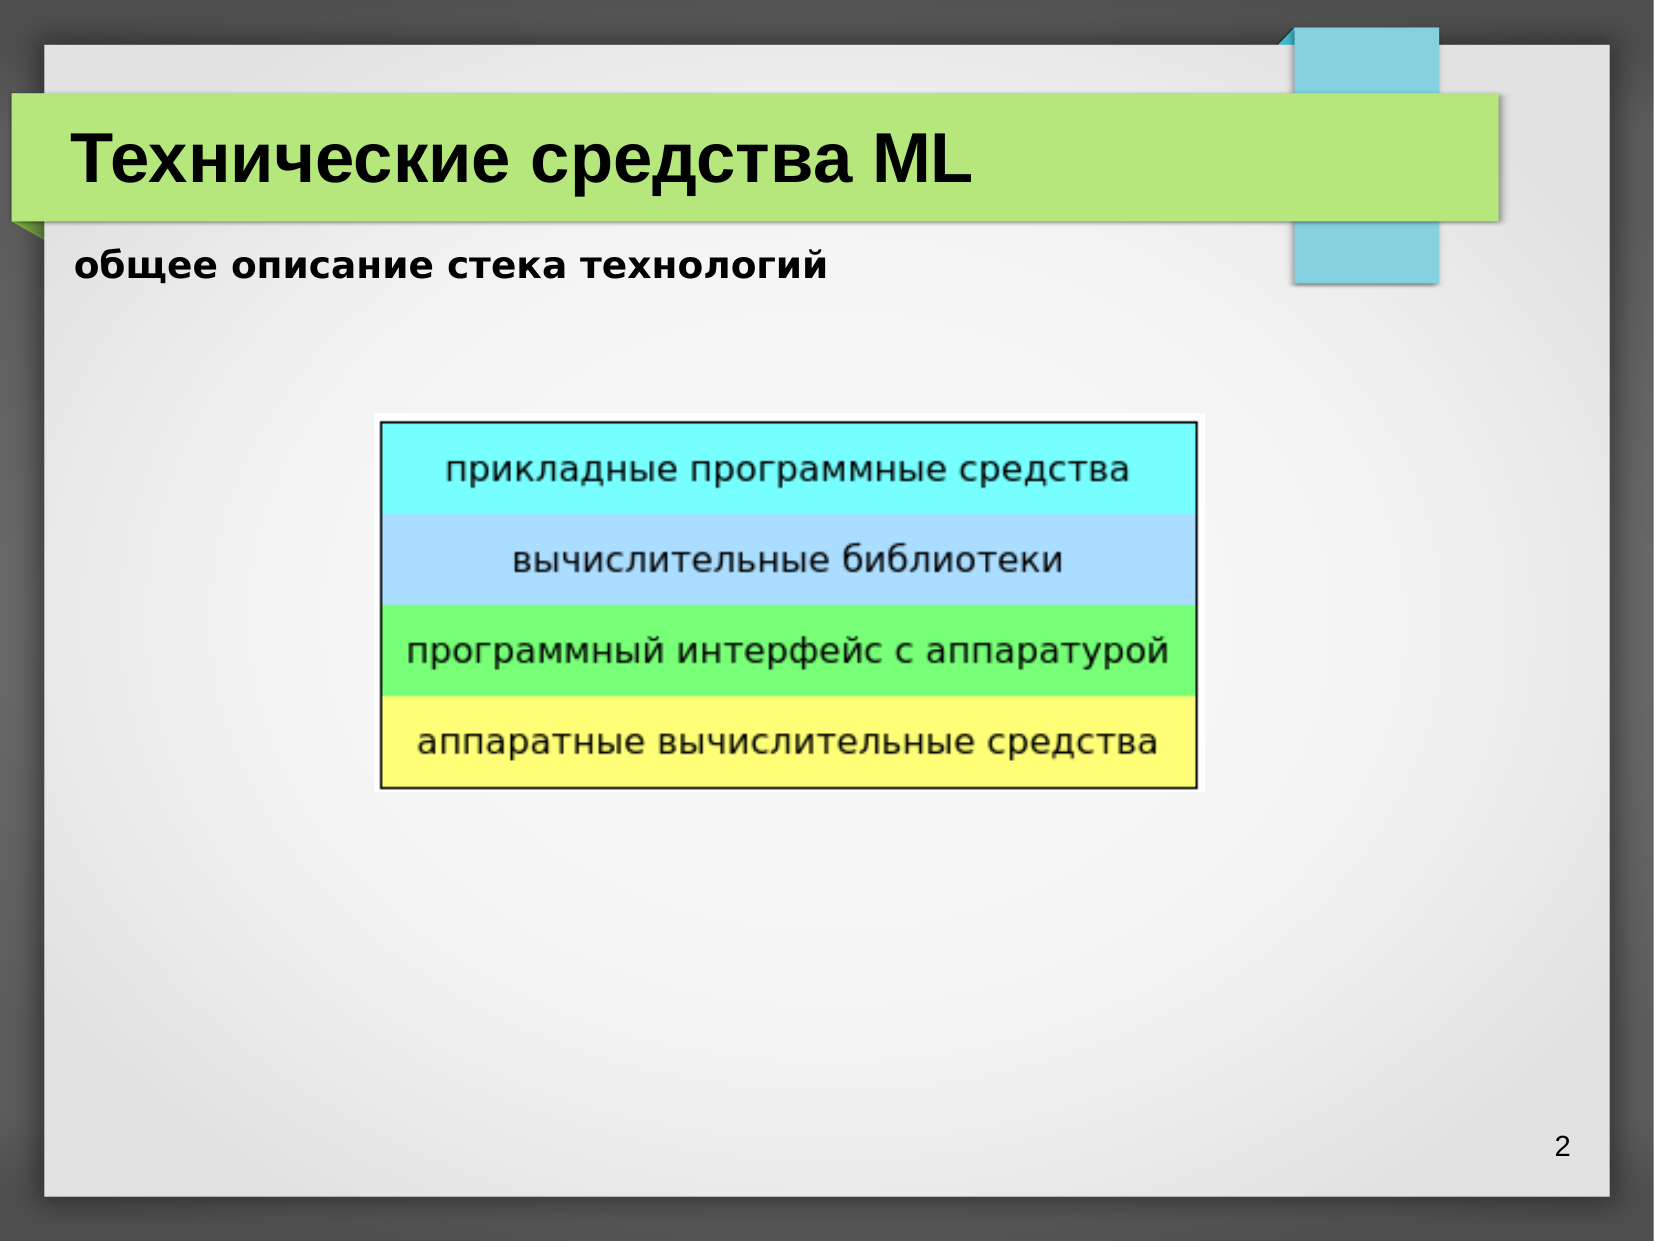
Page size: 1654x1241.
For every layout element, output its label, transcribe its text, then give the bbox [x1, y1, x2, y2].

picture [0, 0, 1654, 1241]
title Технические средства ML [70, 118, 1205, 199]
text_box общее описание стека технологий [59, 236, 934, 331]
